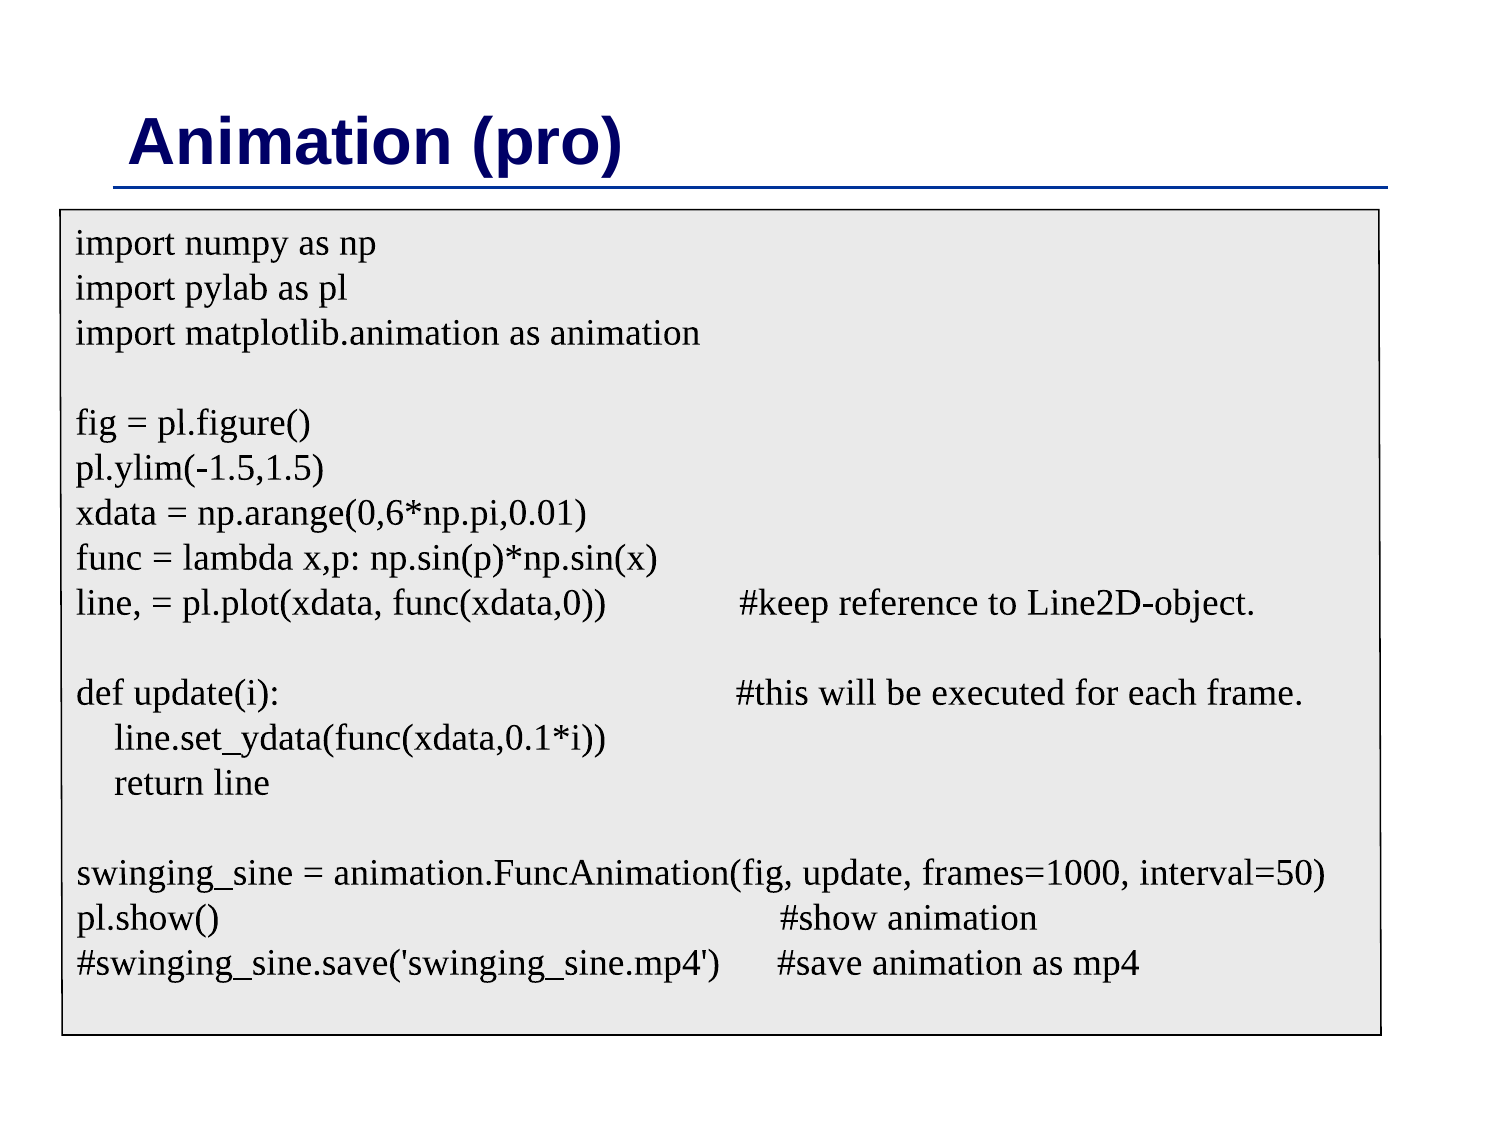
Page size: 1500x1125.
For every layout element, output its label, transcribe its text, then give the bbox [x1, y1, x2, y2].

text_box import numpy as np import pylab as pl import matplotlib.animation as animation fig = pl.figure() pl.ylim(-1.5,1.5) xdata = np.arange(0,6*np.pi,0.01) func = lambda x,p: np.sin(p)*np.sin(x) line, = pl.plot(xdata, func(xdata,0)) #keep reference to Line2D-object. def update(i): #this will be executed for each frame. line.set_ydata(func(xdata,0.1*i)) return line swinging_sine = animation.FuncAnimation(fig, update, frames=1000, interval=50) pl.show() #show animation #swinging_sine.save('swinging_sine.mp4') #save animation as mp4 [60, 209, 1382, 1036]
title Animation (pro) [112, 90, 1388, 186]
